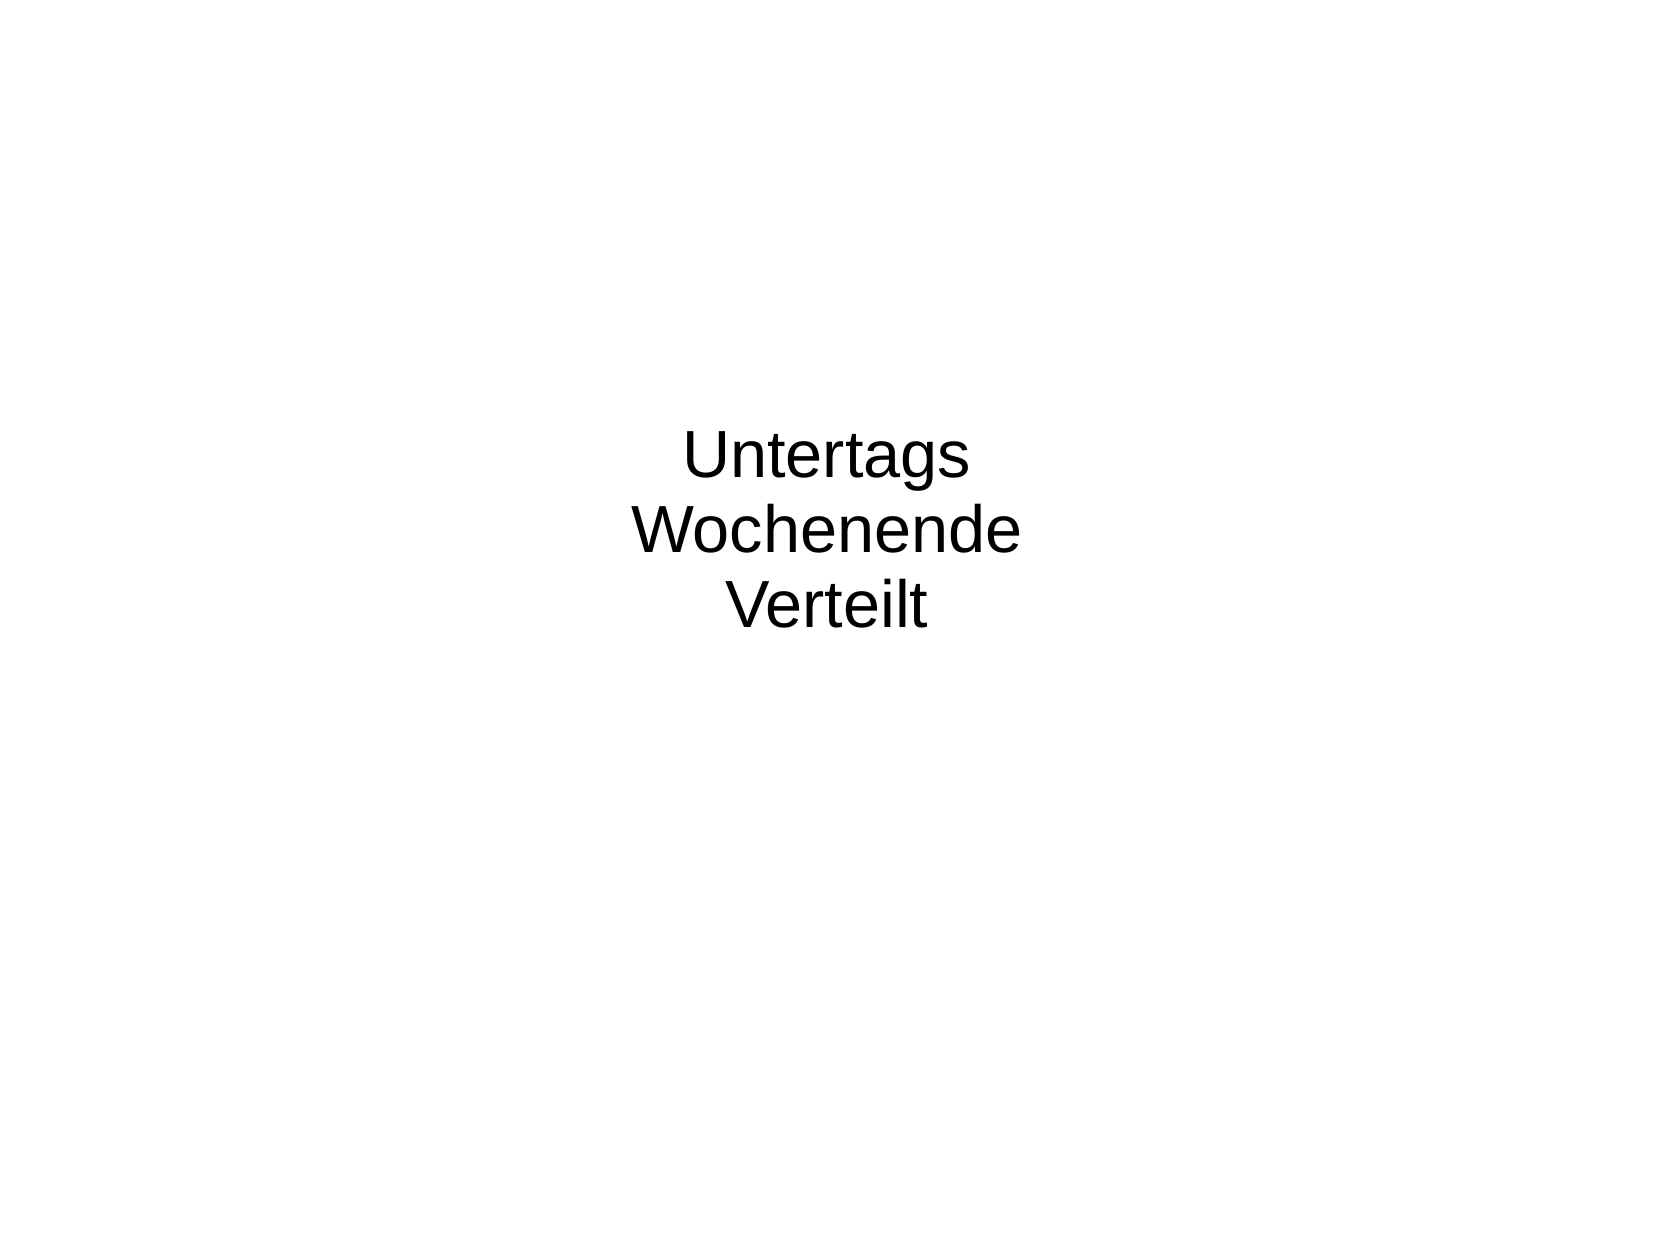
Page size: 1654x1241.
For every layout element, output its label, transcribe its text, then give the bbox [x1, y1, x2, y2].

subtitle Untertags Wochenende Verteilt [82, 49, 1571, 1010]
